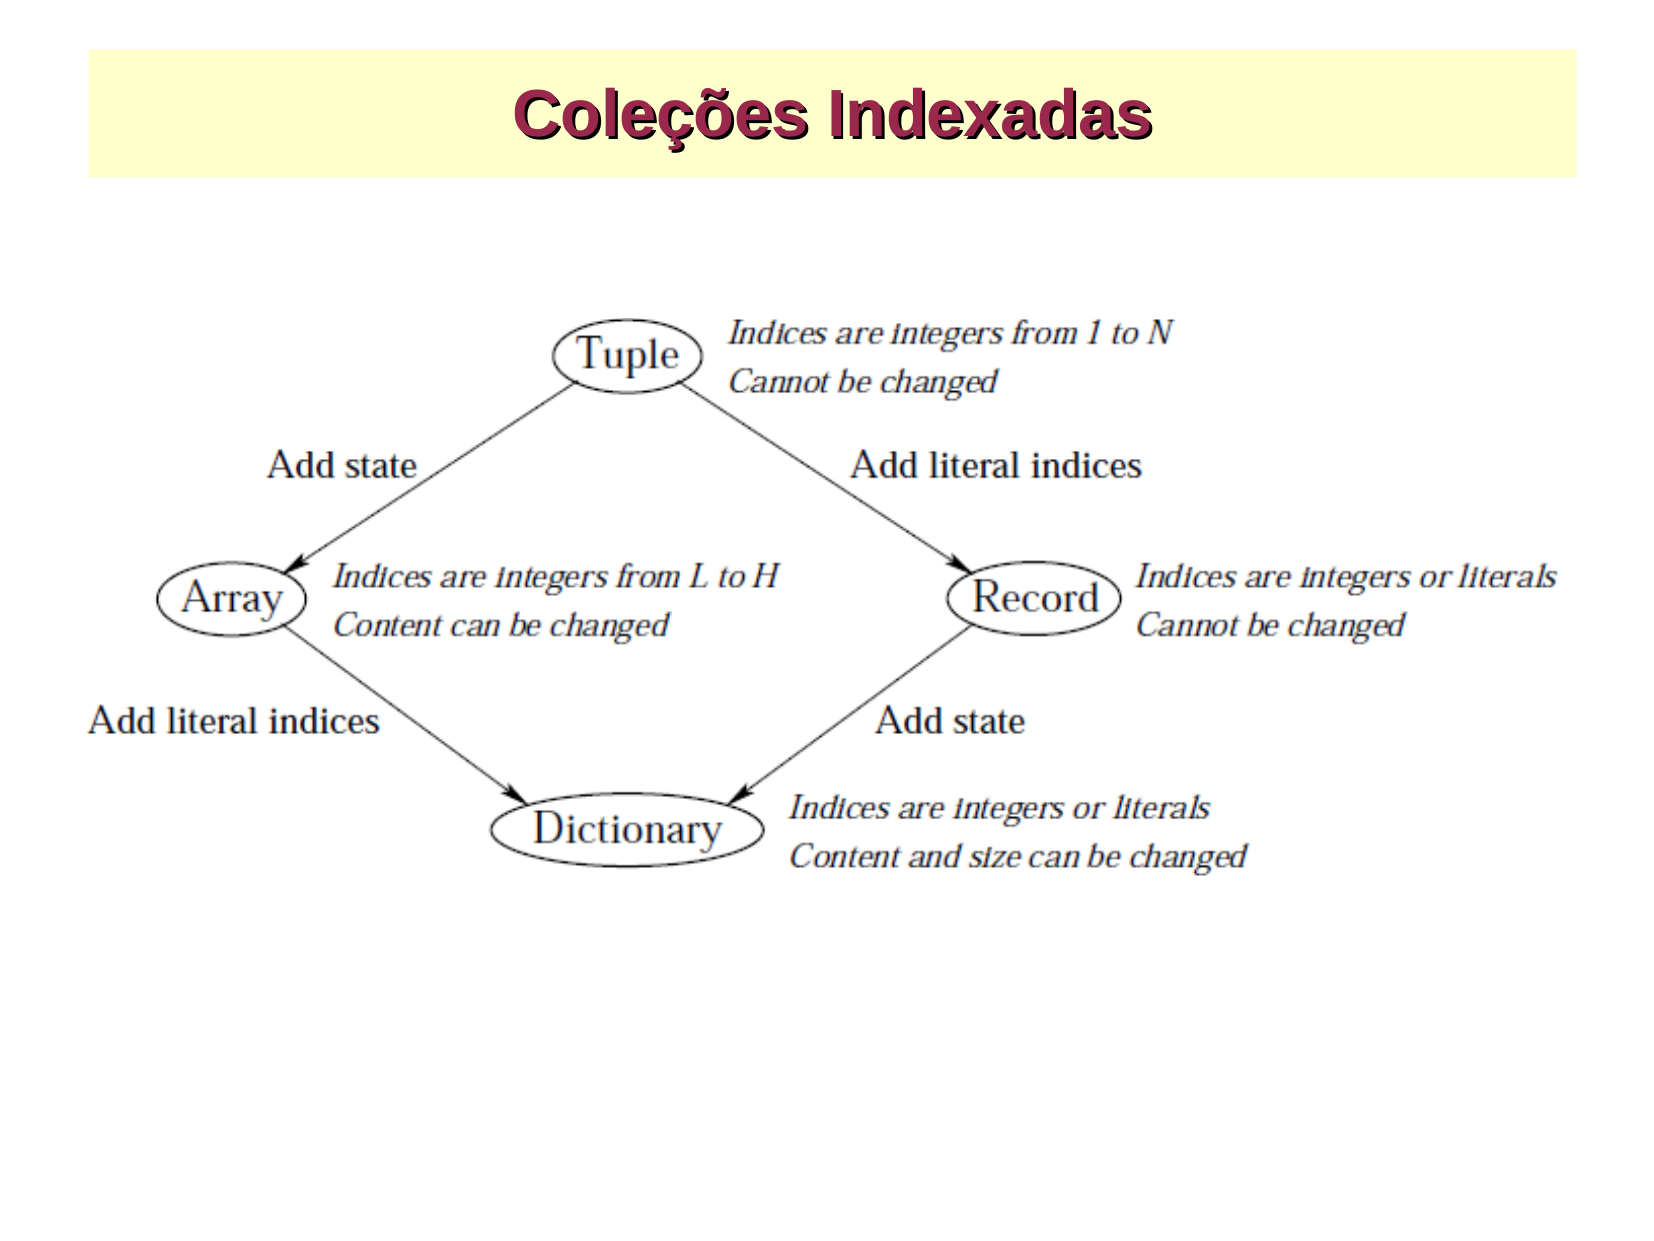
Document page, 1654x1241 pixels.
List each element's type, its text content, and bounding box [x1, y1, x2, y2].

title Coleções Indexadas [88, 49, 1577, 178]
picture [84, 318, 1568, 880]
